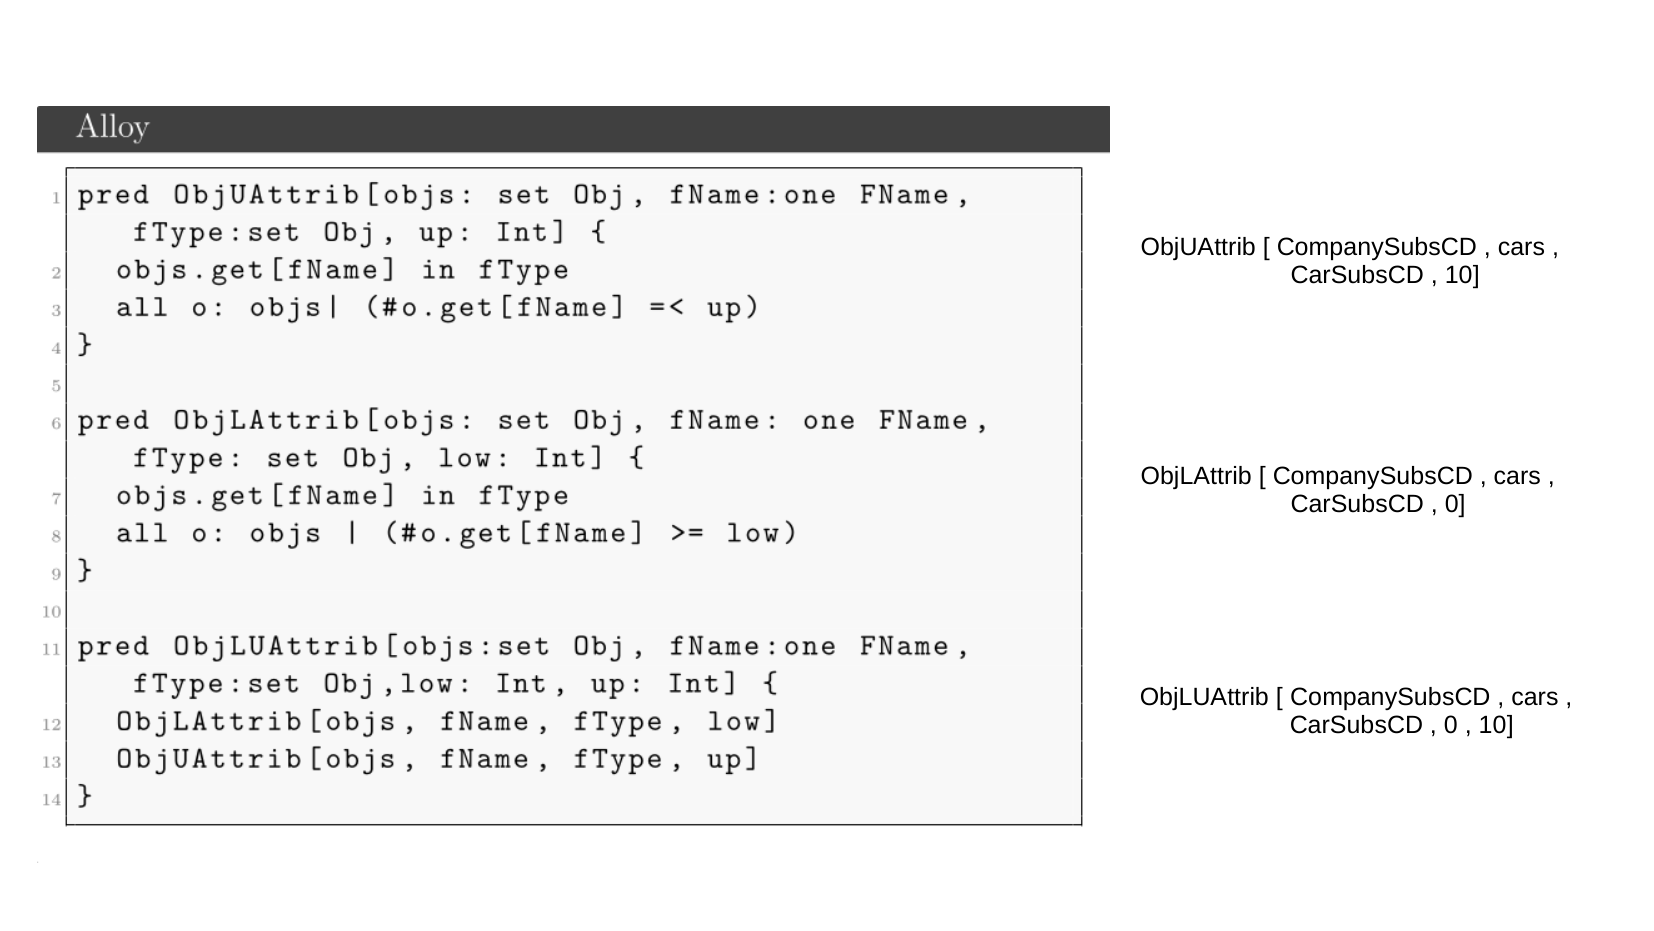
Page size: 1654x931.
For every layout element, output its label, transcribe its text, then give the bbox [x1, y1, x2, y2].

text_box ObjLUAttrib [ CompanySubsCD , cars , CarSubsCD , 0 , 10] [1125, 675, 1613, 774]
text_box ObjUAttrib [ CompanySubsCD , cars , CarSubsCD , 10] [1125, 225, 1576, 296]
picture [37, 106, 1110, 863]
text_box ObjLAttrib [ CompanySubsCD , cars , CarSubsCD , 0] [1125, 454, 1576, 526]
